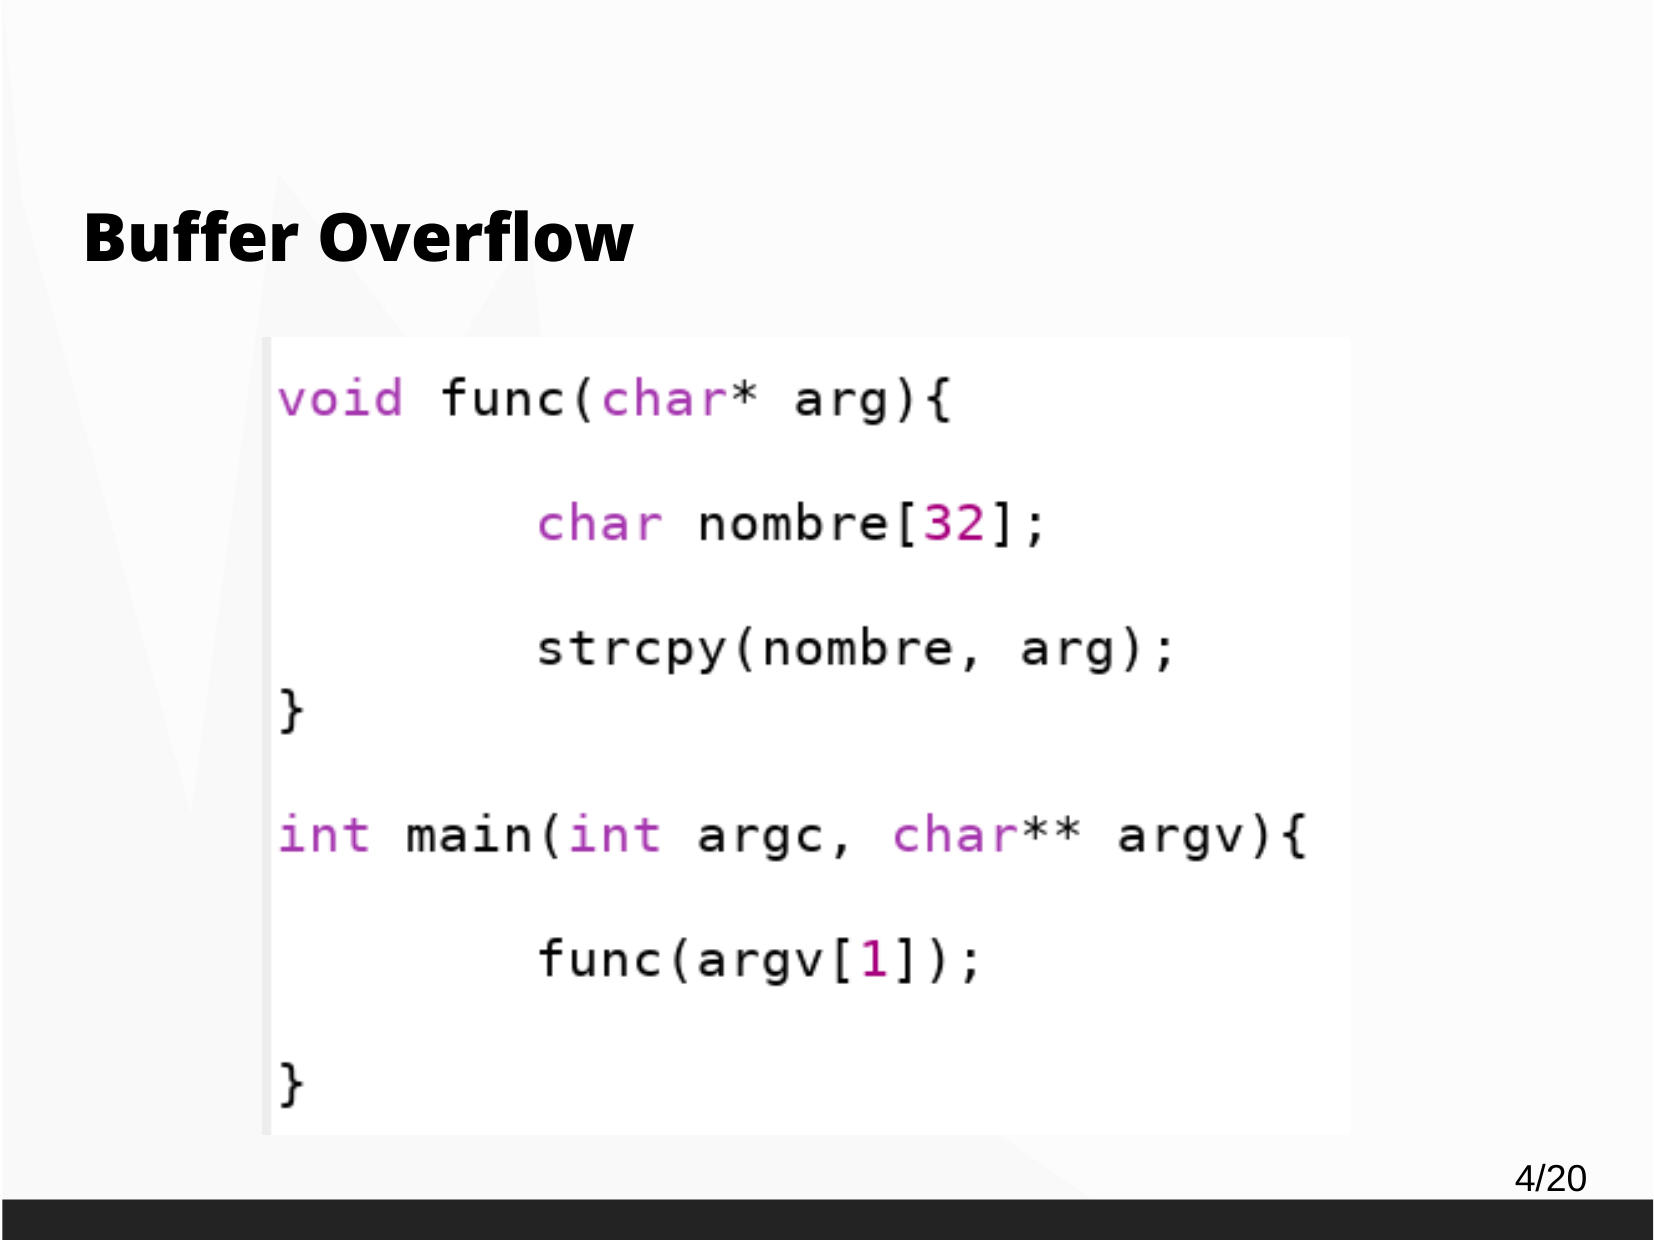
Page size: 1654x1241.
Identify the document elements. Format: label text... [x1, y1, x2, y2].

title Buffer Overflow [82, 132, 1571, 340]
text_box 4/20 [1500, 1149, 1651, 1201]
picture [2, 0, 1654, 1241]
